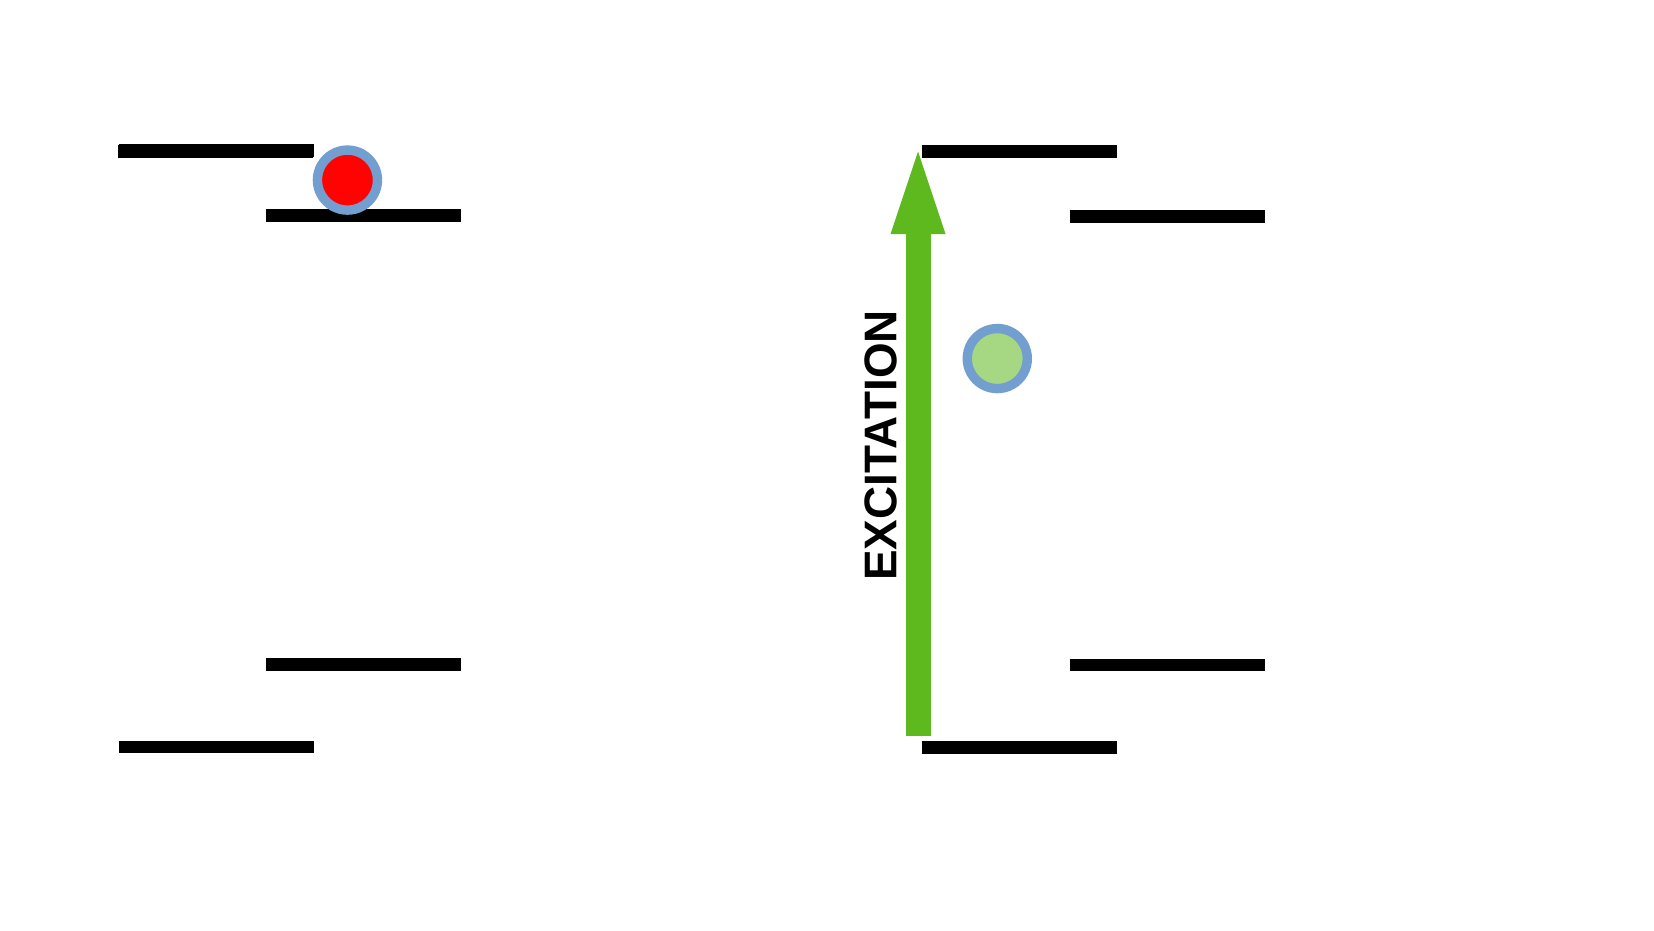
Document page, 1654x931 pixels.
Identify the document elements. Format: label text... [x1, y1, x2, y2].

text_box EXCITATION [847, 190, 914, 701]
text_box [317, 150, 378, 211]
text_box [967, 328, 1028, 389]
